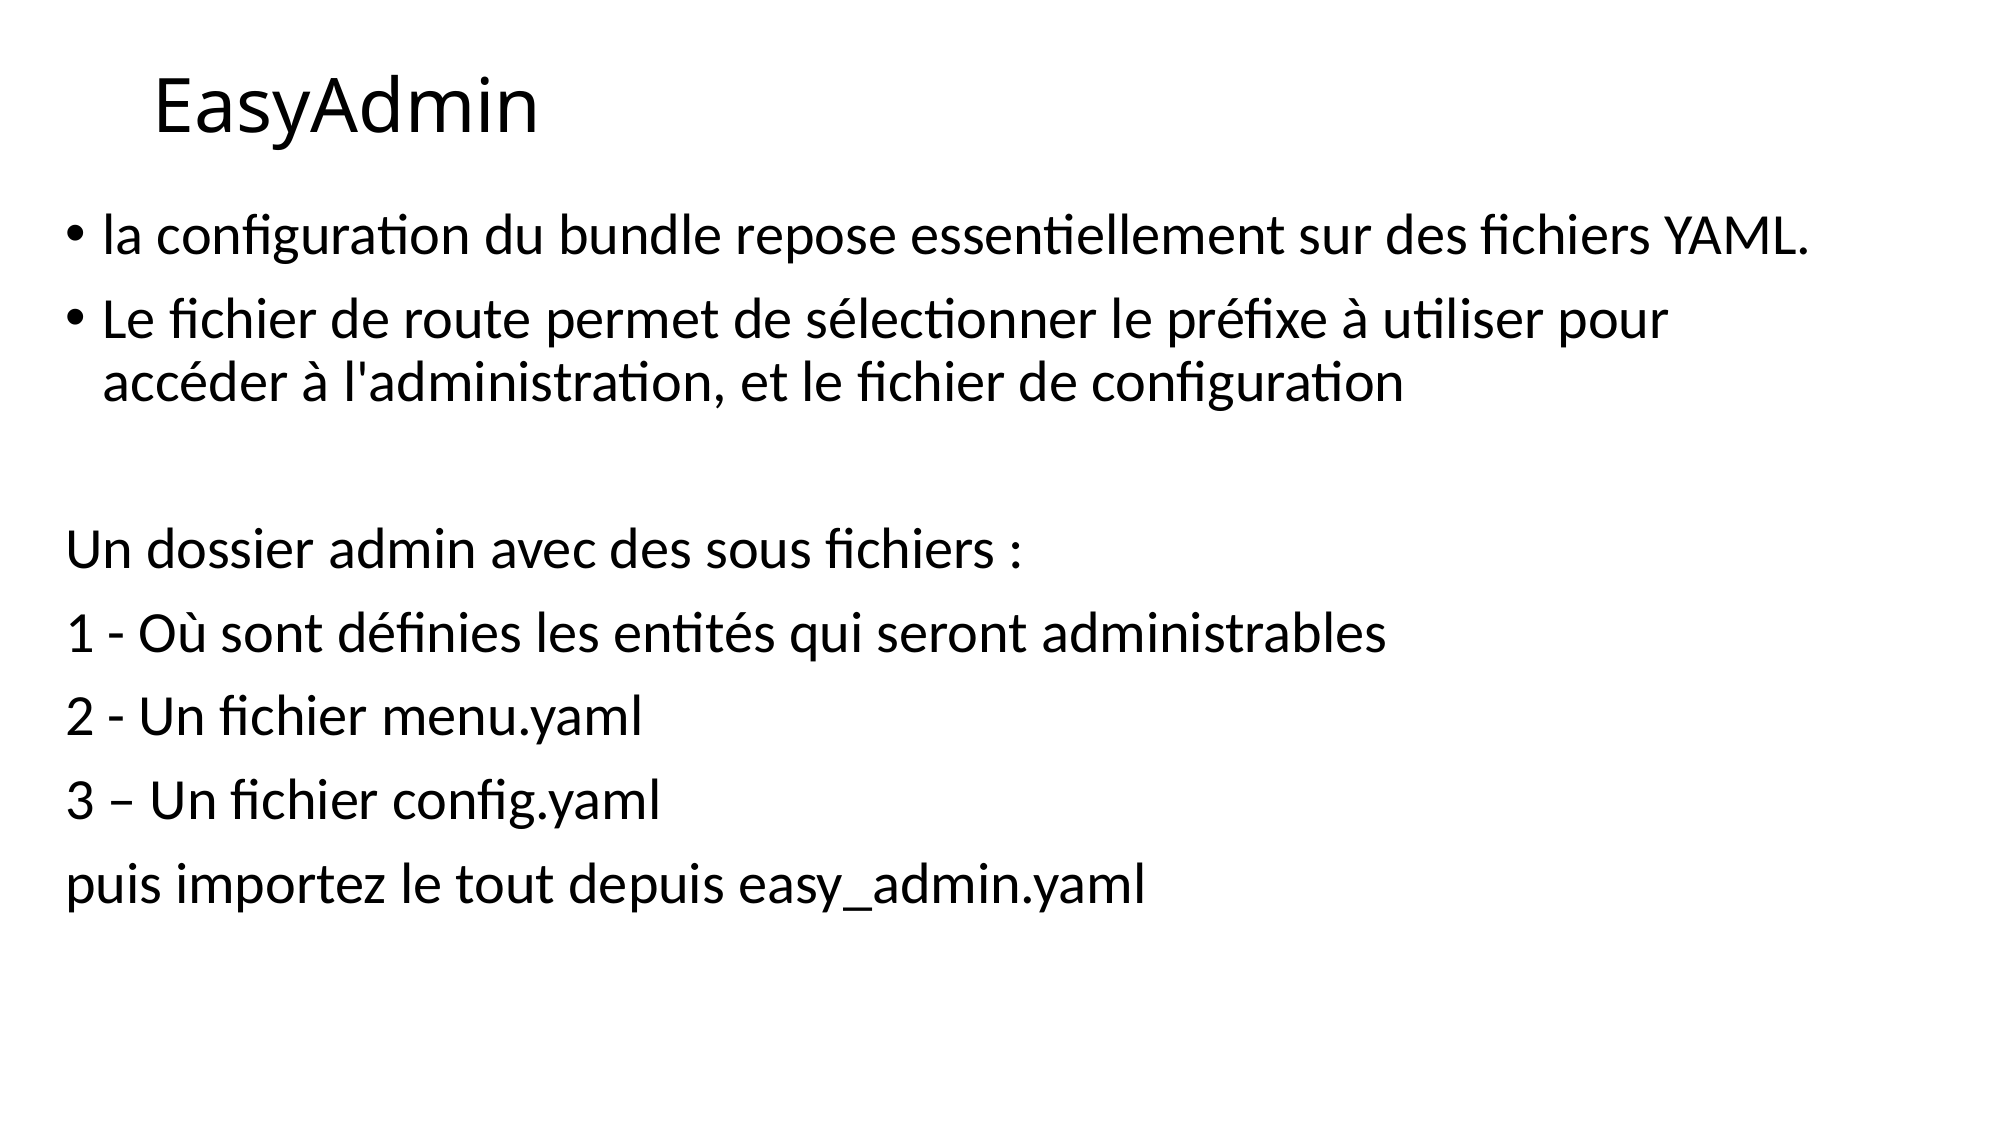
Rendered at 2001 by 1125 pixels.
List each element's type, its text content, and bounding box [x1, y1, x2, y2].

list la configuration du bundle repose essentiellement sur des fichiers YAML. Le fichier de route permet de sélectionner le préfixe à utiliser pour accéder à l'administration, et le fichier de configuration Un dossier admin avec des sous fichiers : 1 - Où sont définies les entités qui seront administrables 2 - Un fichier menu.yaml 3 – Un fichier config.yaml puis importez le tout depuis easy_admin.yaml [50, 196, 1863, 1075]
title EasyAdmin [137, 59, 960, 157]
